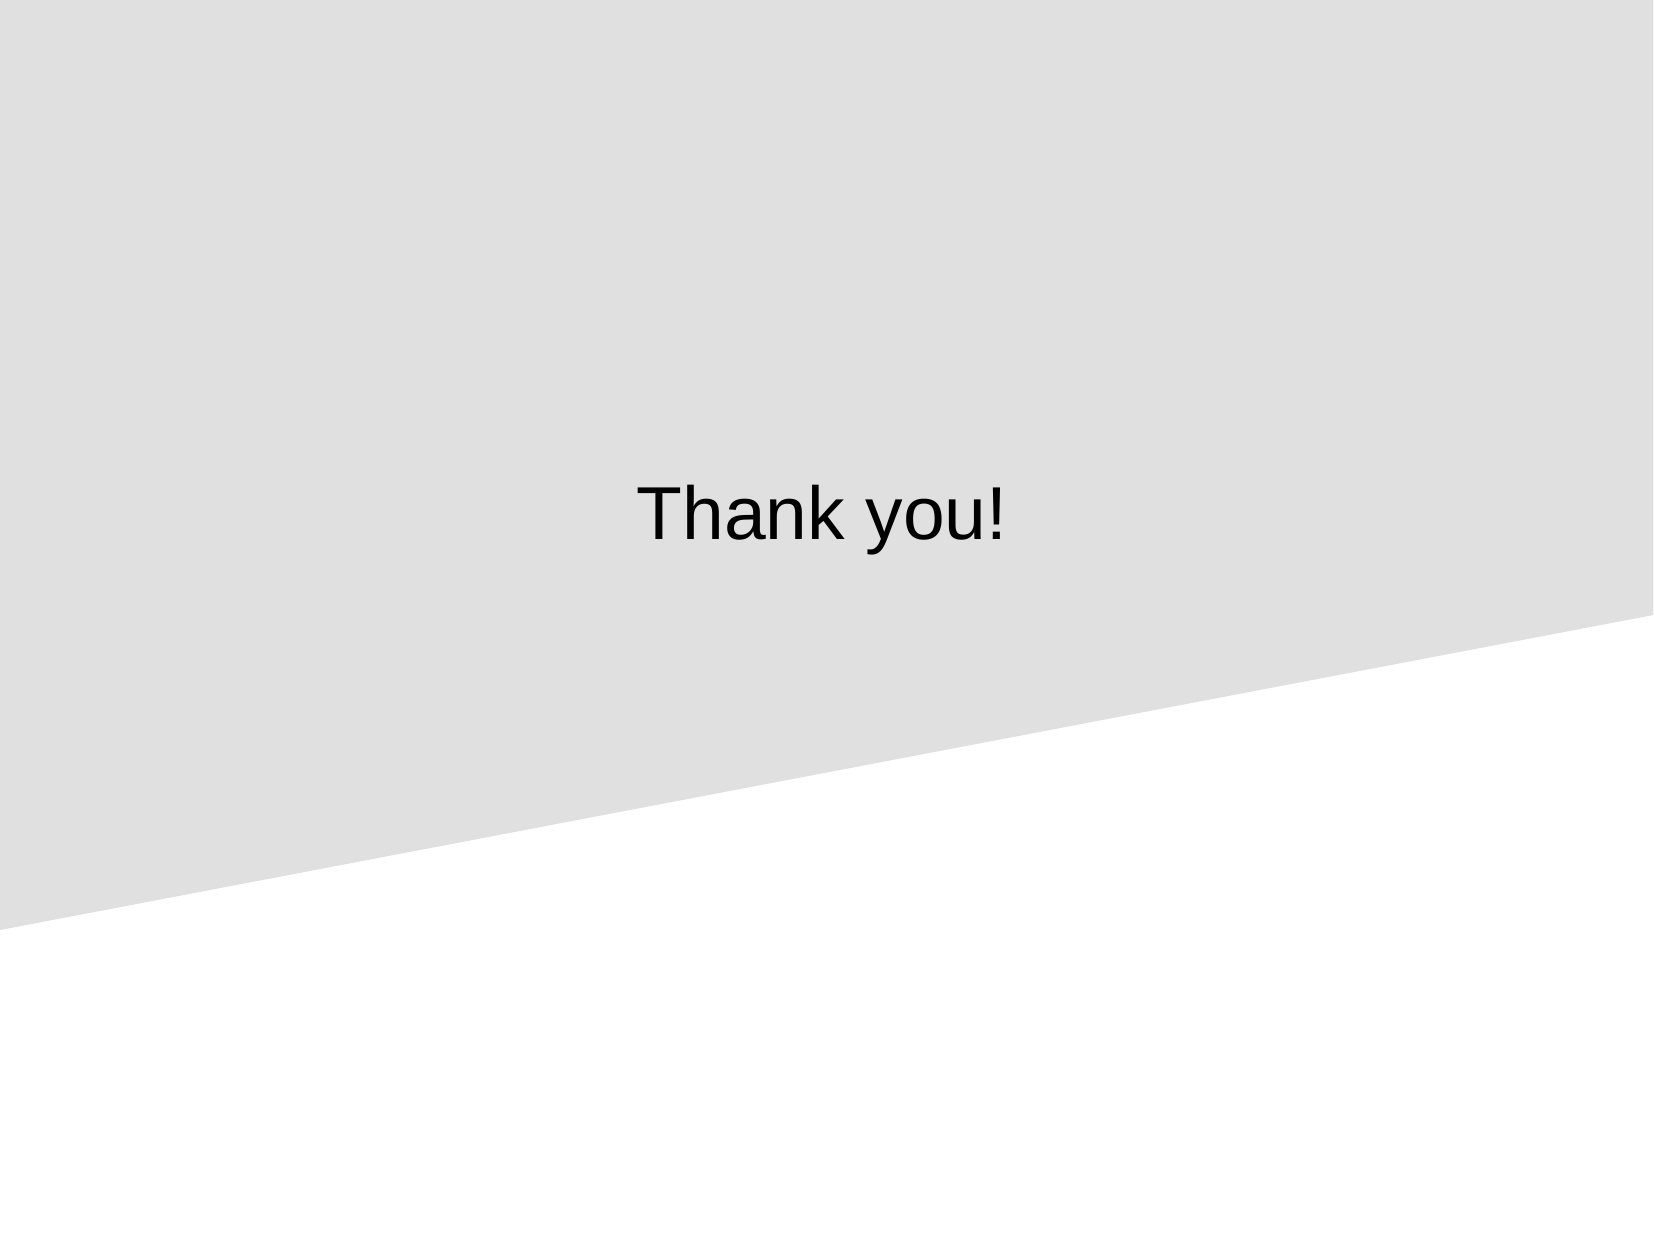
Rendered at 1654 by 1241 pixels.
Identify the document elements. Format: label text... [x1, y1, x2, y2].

subtitle Thank you! [422, 260, 1222, 767]
